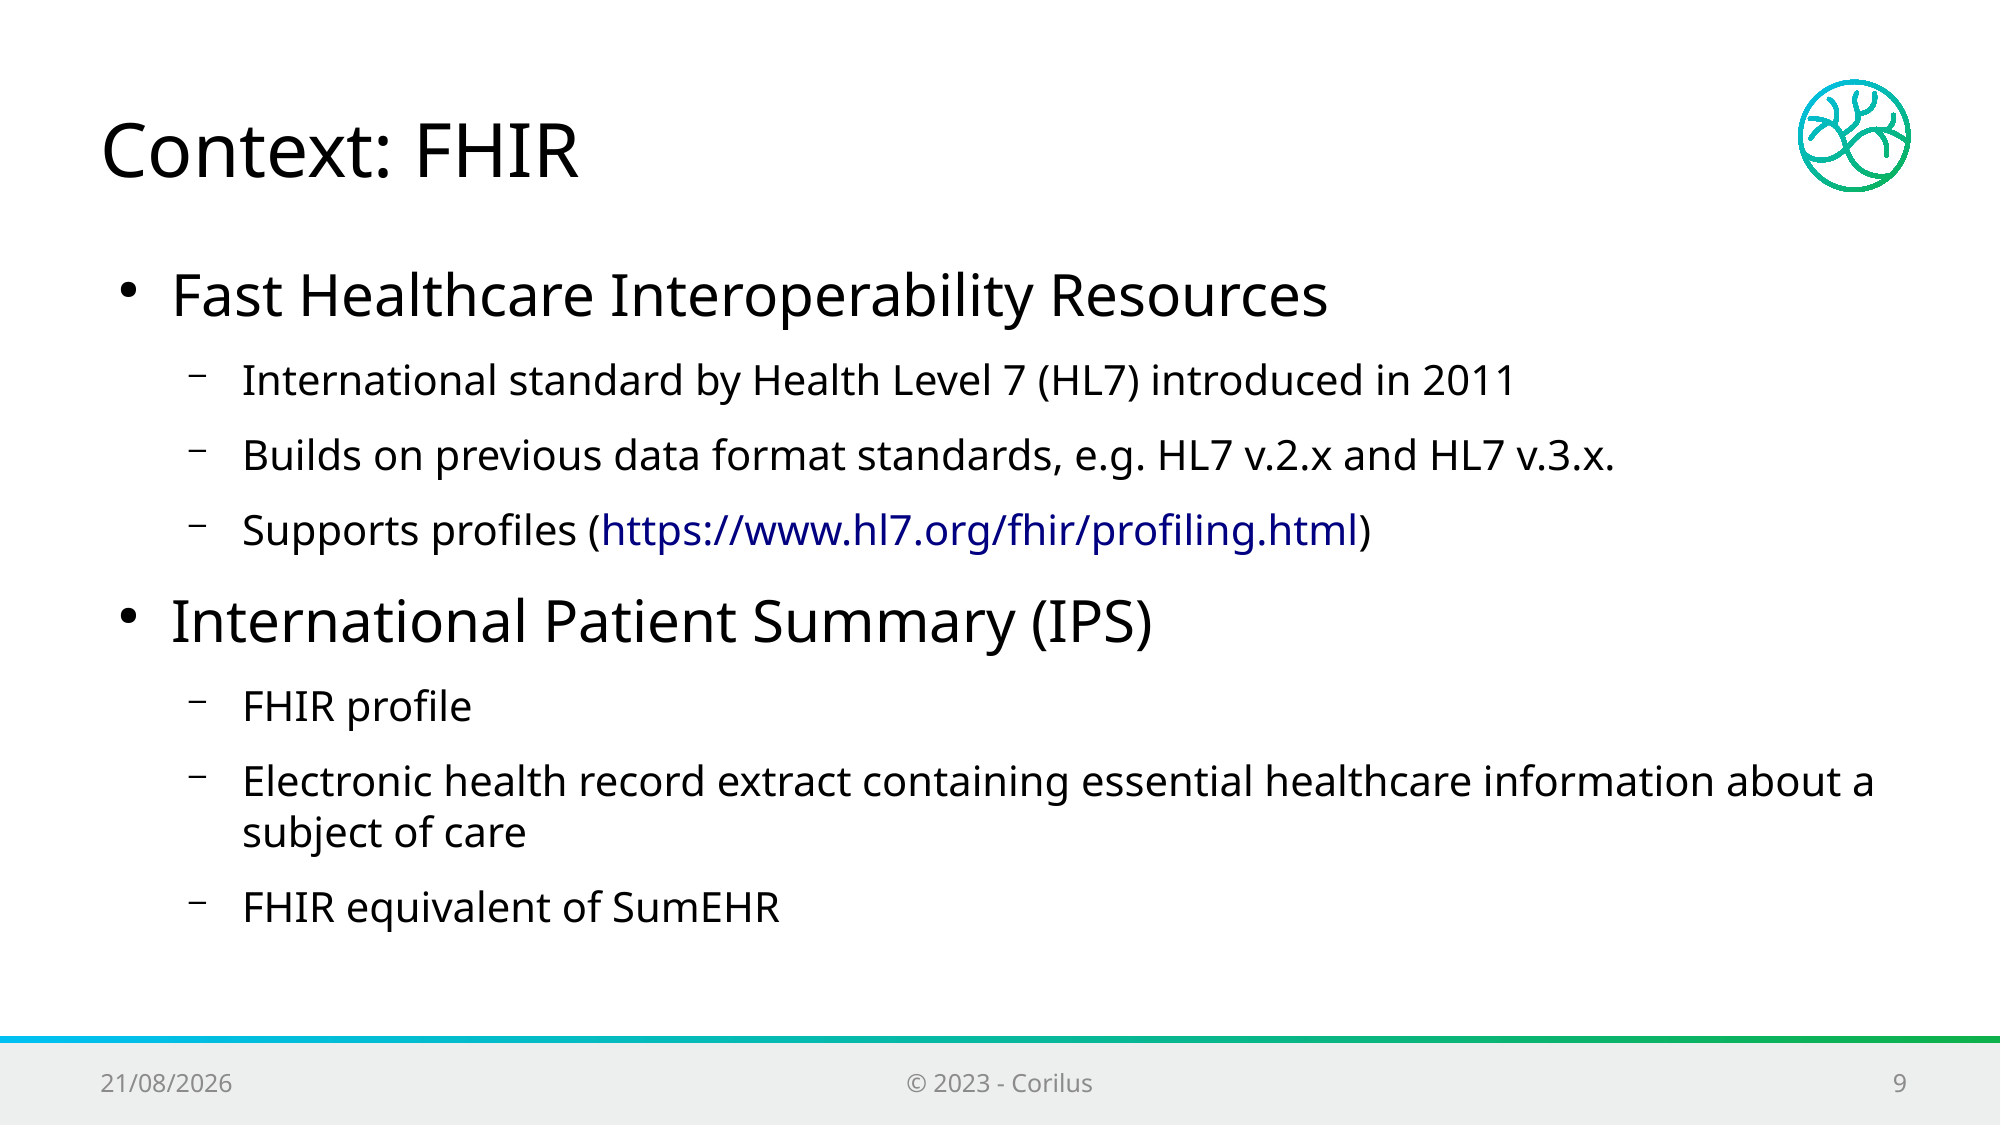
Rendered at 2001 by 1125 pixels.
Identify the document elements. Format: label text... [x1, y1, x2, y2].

title Context: FHIR [100, 59, 1908, 237]
list Fast Healthcare Interoperability Resources International standard by Health Level 7 (HL7) introduced in 2011 Builds on previous data format standards, e.g. HL7 v.2.x and HL7 v.3.x. Supports profiles (https://www.hl7.org/fhir/profiling.html) International Patient Summary (IPS) FHIR profile Electronic health record extract containing essential healthcare information about a subject of care FHIR equivalent of SumEHR [100, 259, 1908, 1016]
